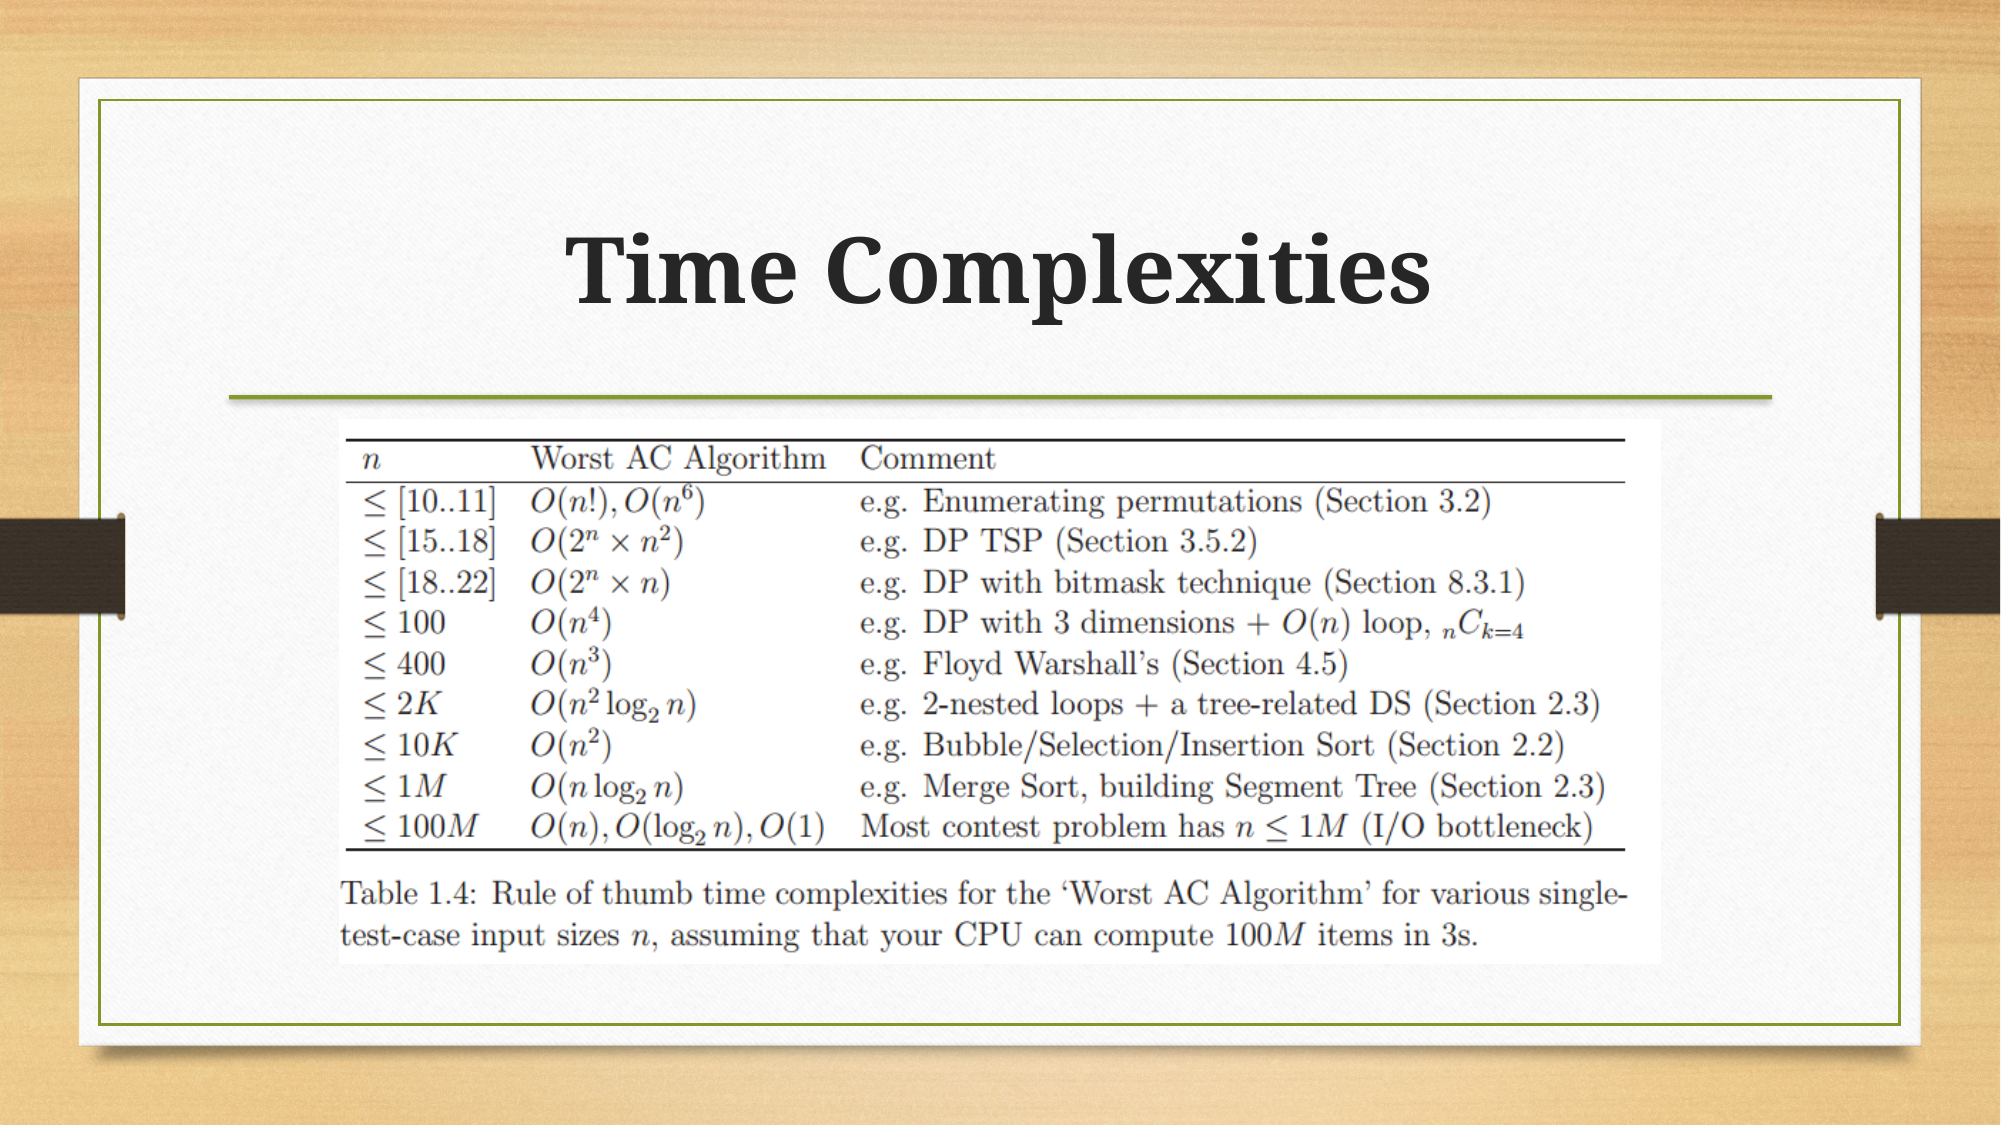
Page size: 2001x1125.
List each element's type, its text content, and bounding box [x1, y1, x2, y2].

picture [0, 0, 2001, 1125]
text_box Time Complexities [212, 161, 1788, 375]
